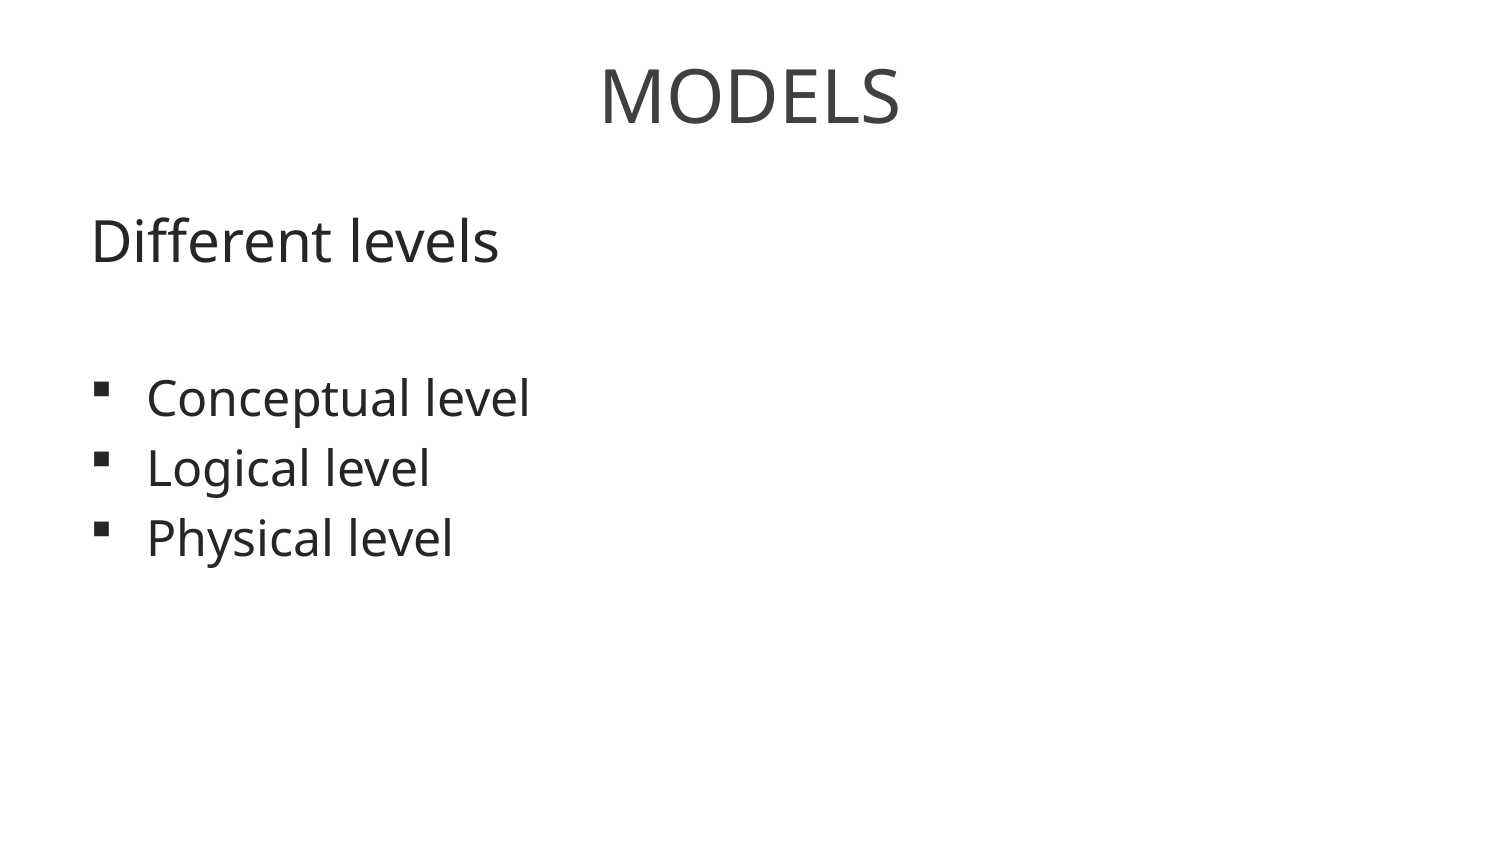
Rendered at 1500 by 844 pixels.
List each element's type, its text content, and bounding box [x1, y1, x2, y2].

title models [75, 23, 1425, 164]
list Different levels Conceptual level Logical level Physical level [75, 196, 1425, 794]
